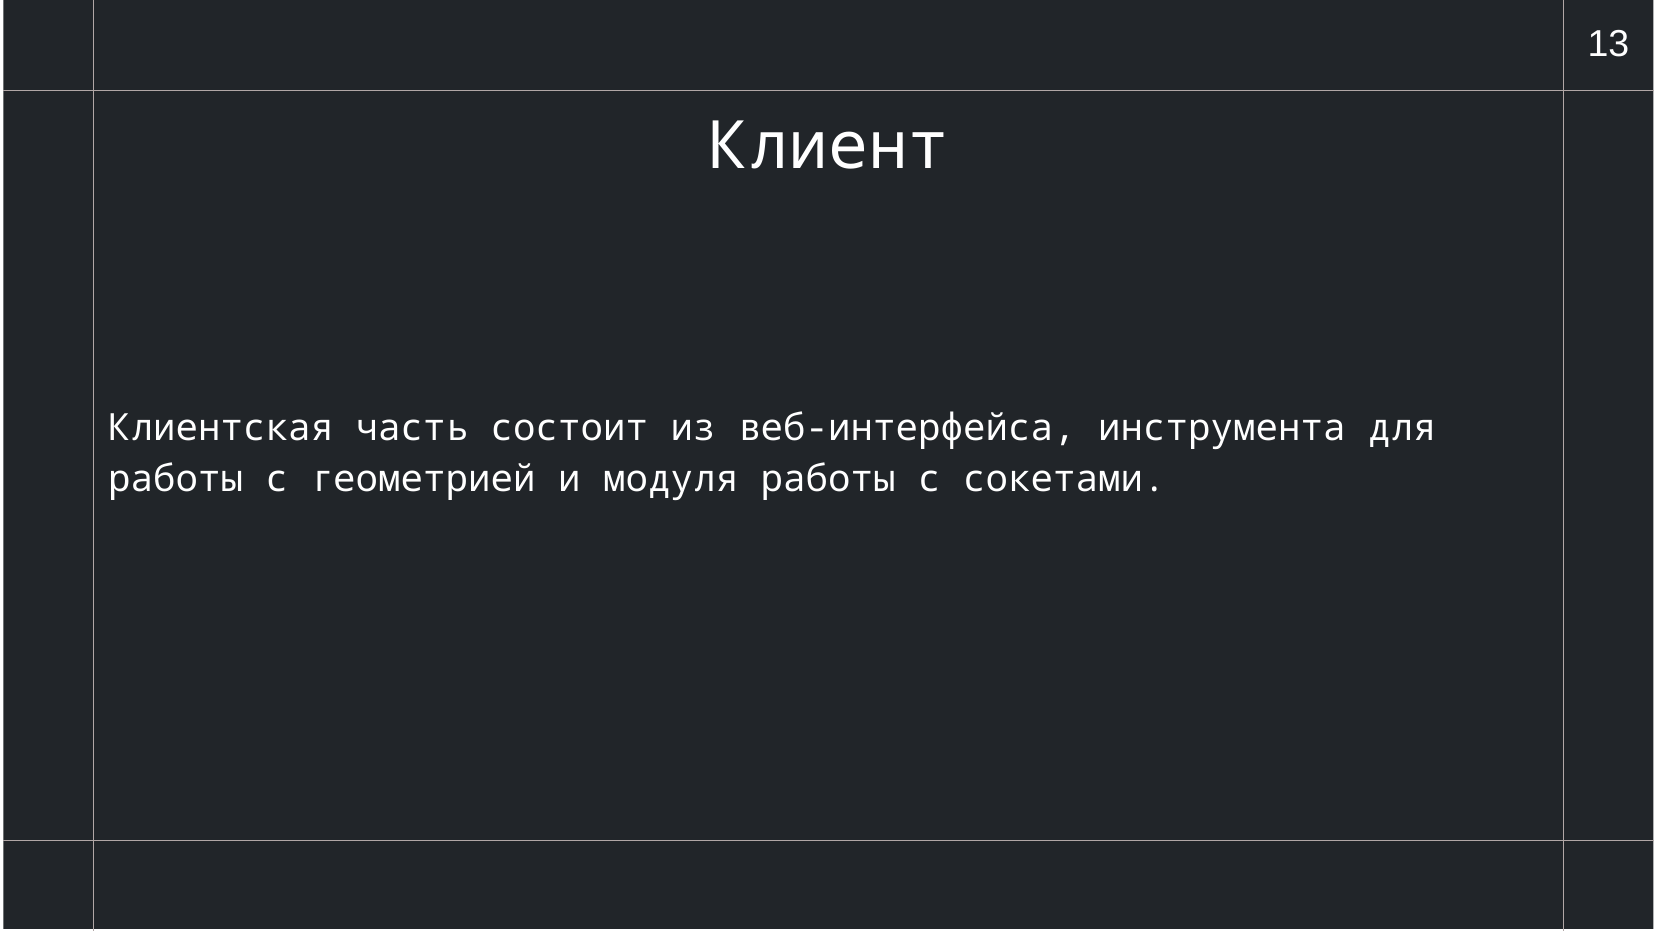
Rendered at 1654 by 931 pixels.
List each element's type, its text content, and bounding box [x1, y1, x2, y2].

text_box Клиент [93, 90, 1564, 183]
text_box <номер> [1517, 15, 1654, 86]
text_box Клиентская часть состоит из веб-интерфейса, инструмента для работы с геометрией и модуля работы с сокетами. [93, 392, 1564, 495]
